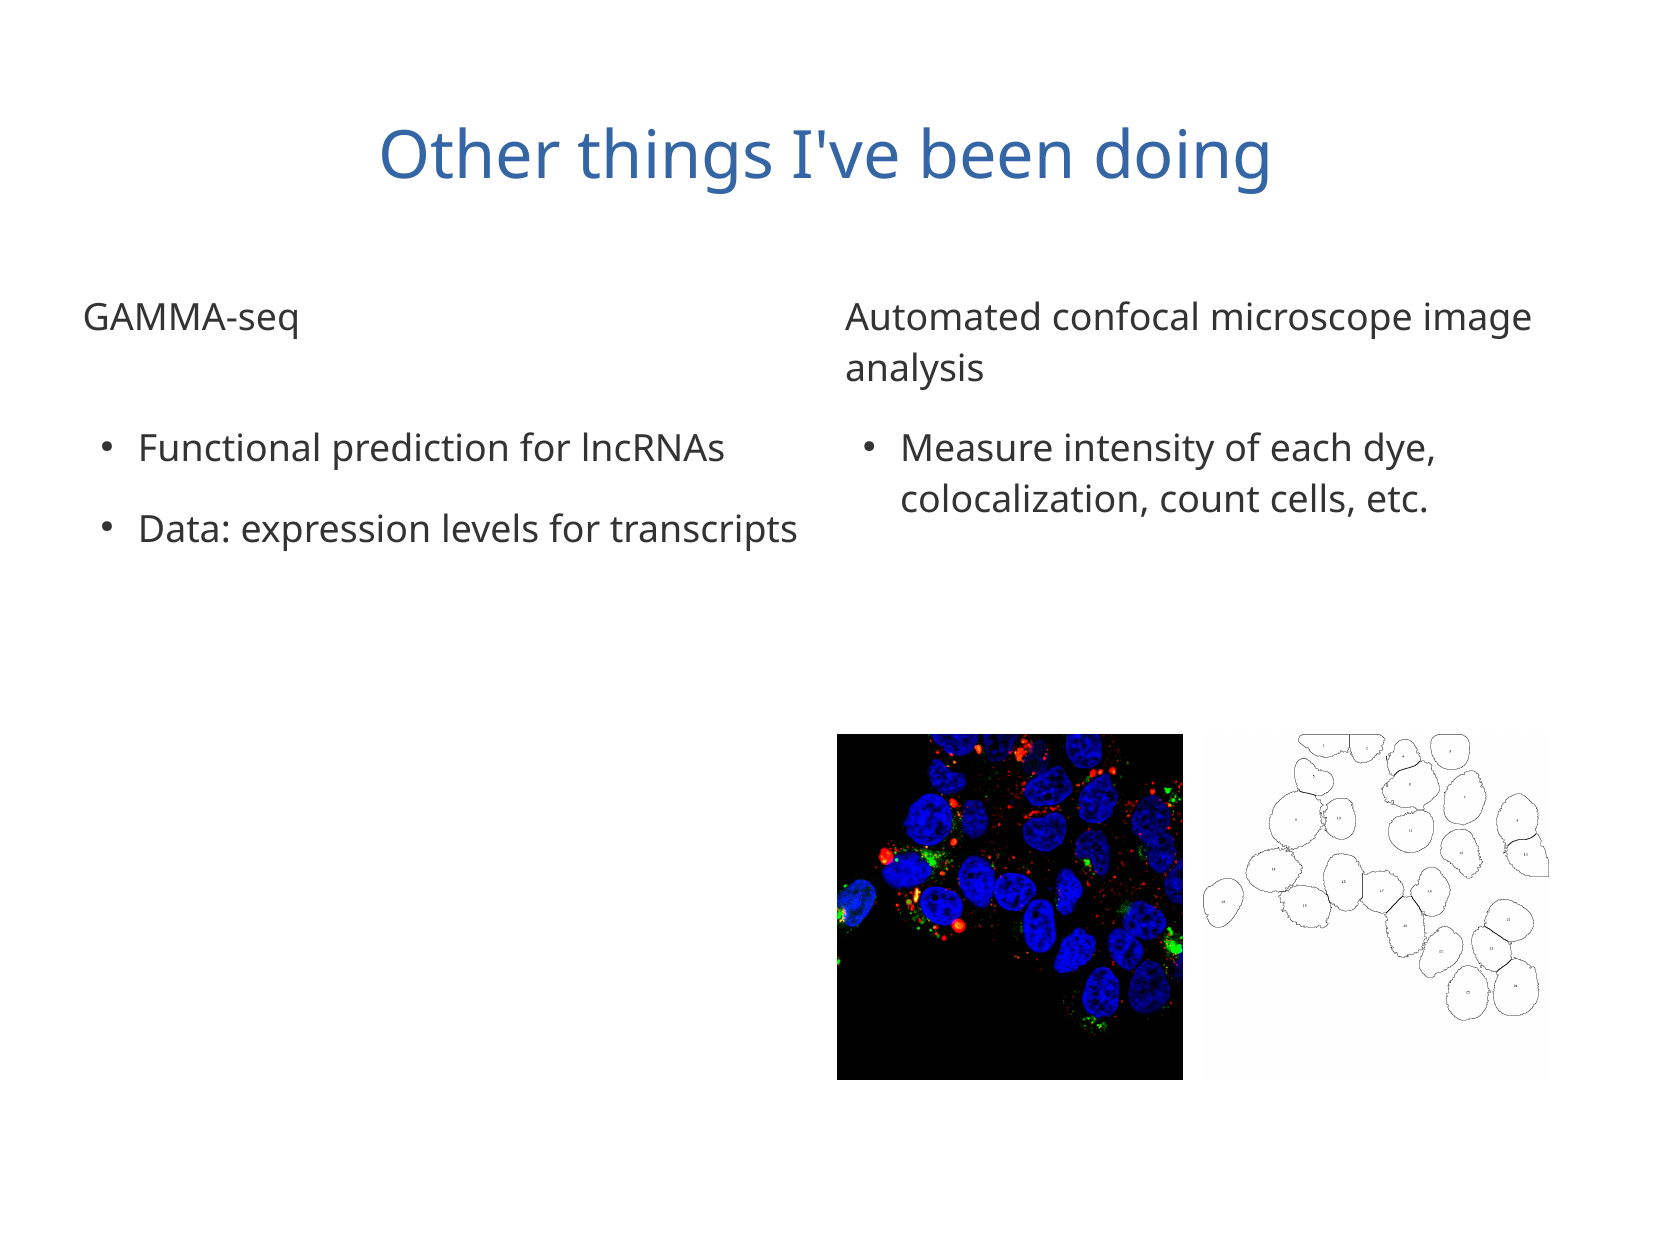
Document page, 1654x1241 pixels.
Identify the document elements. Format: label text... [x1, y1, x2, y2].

list GAMMA-seq Functional prediction for lncRNAs Data: expression levels for transcripts [82, 290, 809, 1010]
list Automated confocal microscope image analysis Measure intensity of each dye, colocalization, count cells, etc. [844, 290, 1571, 1010]
picture [1203, 734, 1549, 1081]
picture [837, 734, 1183, 1081]
title Other things I've been doing [82, 49, 1571, 257]
